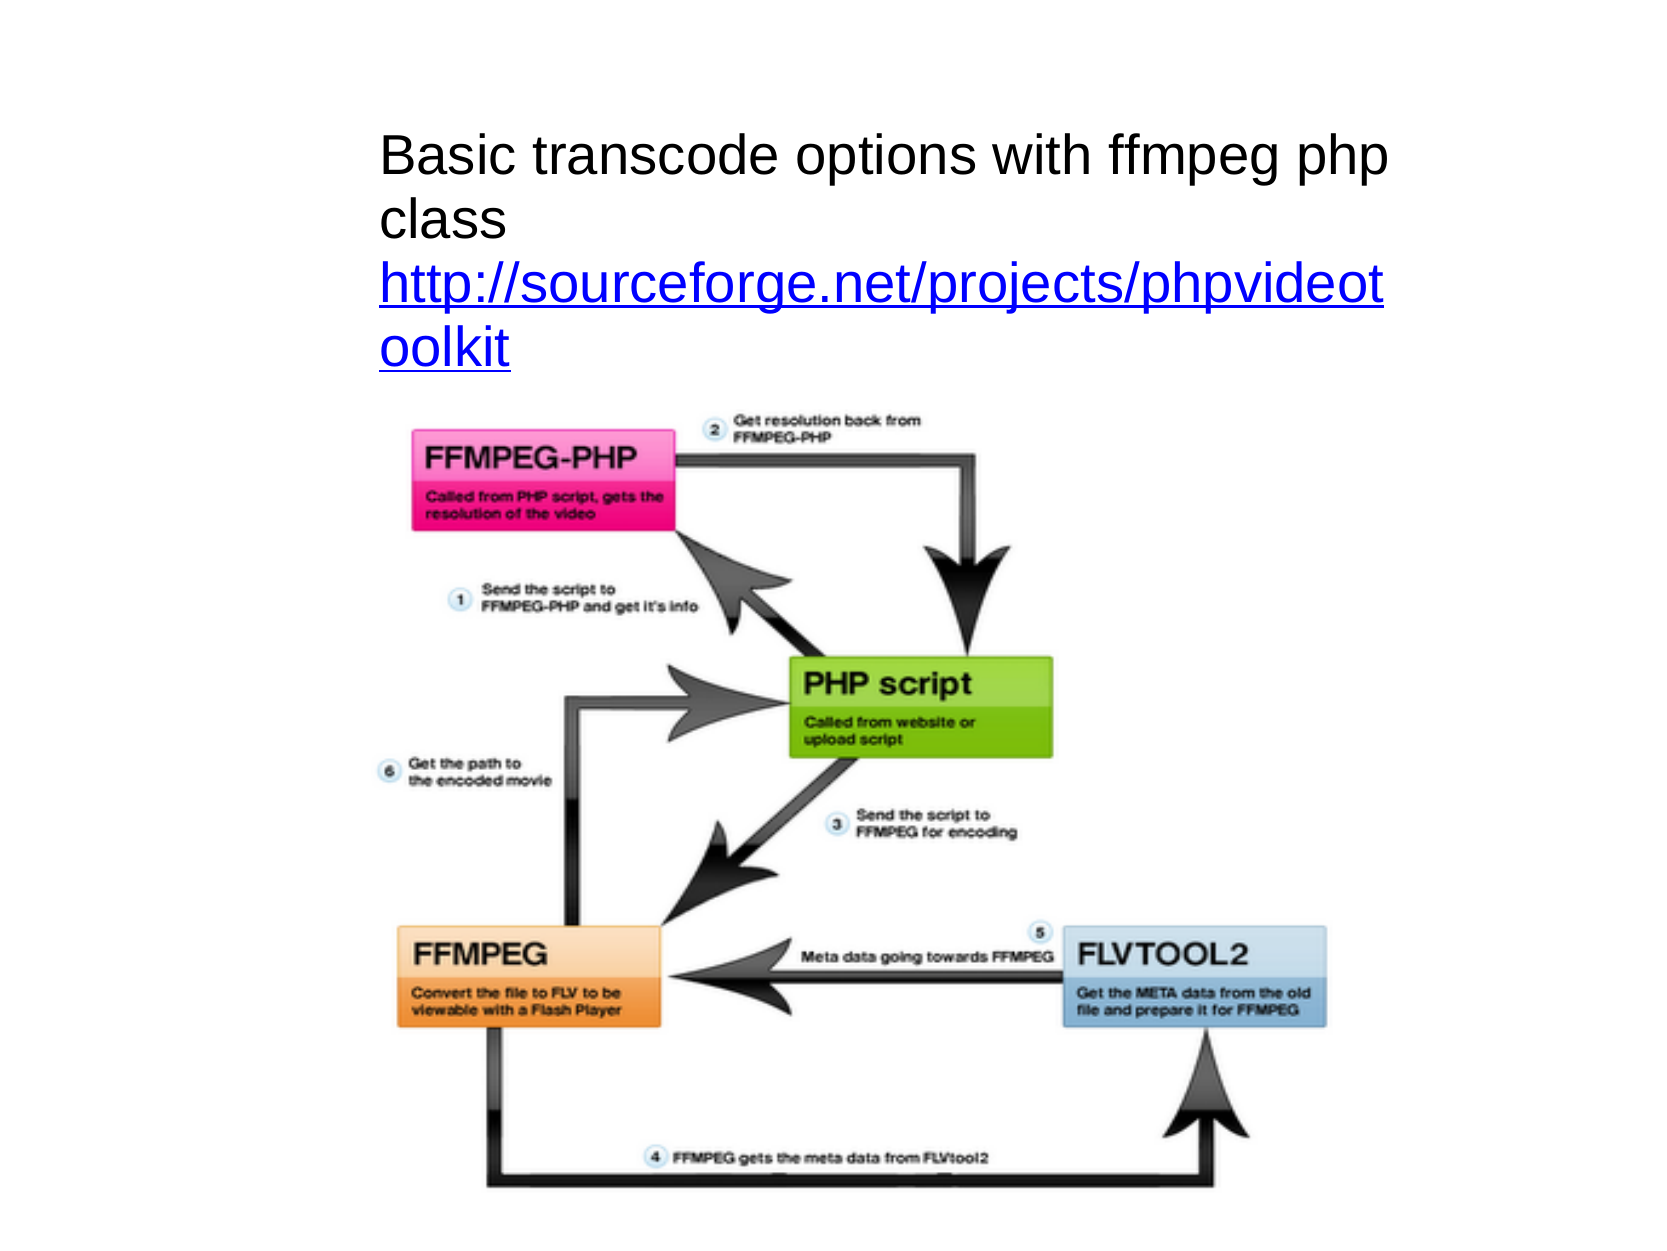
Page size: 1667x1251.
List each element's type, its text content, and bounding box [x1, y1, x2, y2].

text_box Basic transcode options with ffmpeg php class http://sourceforge.net/projects/phpvideotoolkit [379, 122, 1396, 444]
picture [371, 408, 1340, 1197]
